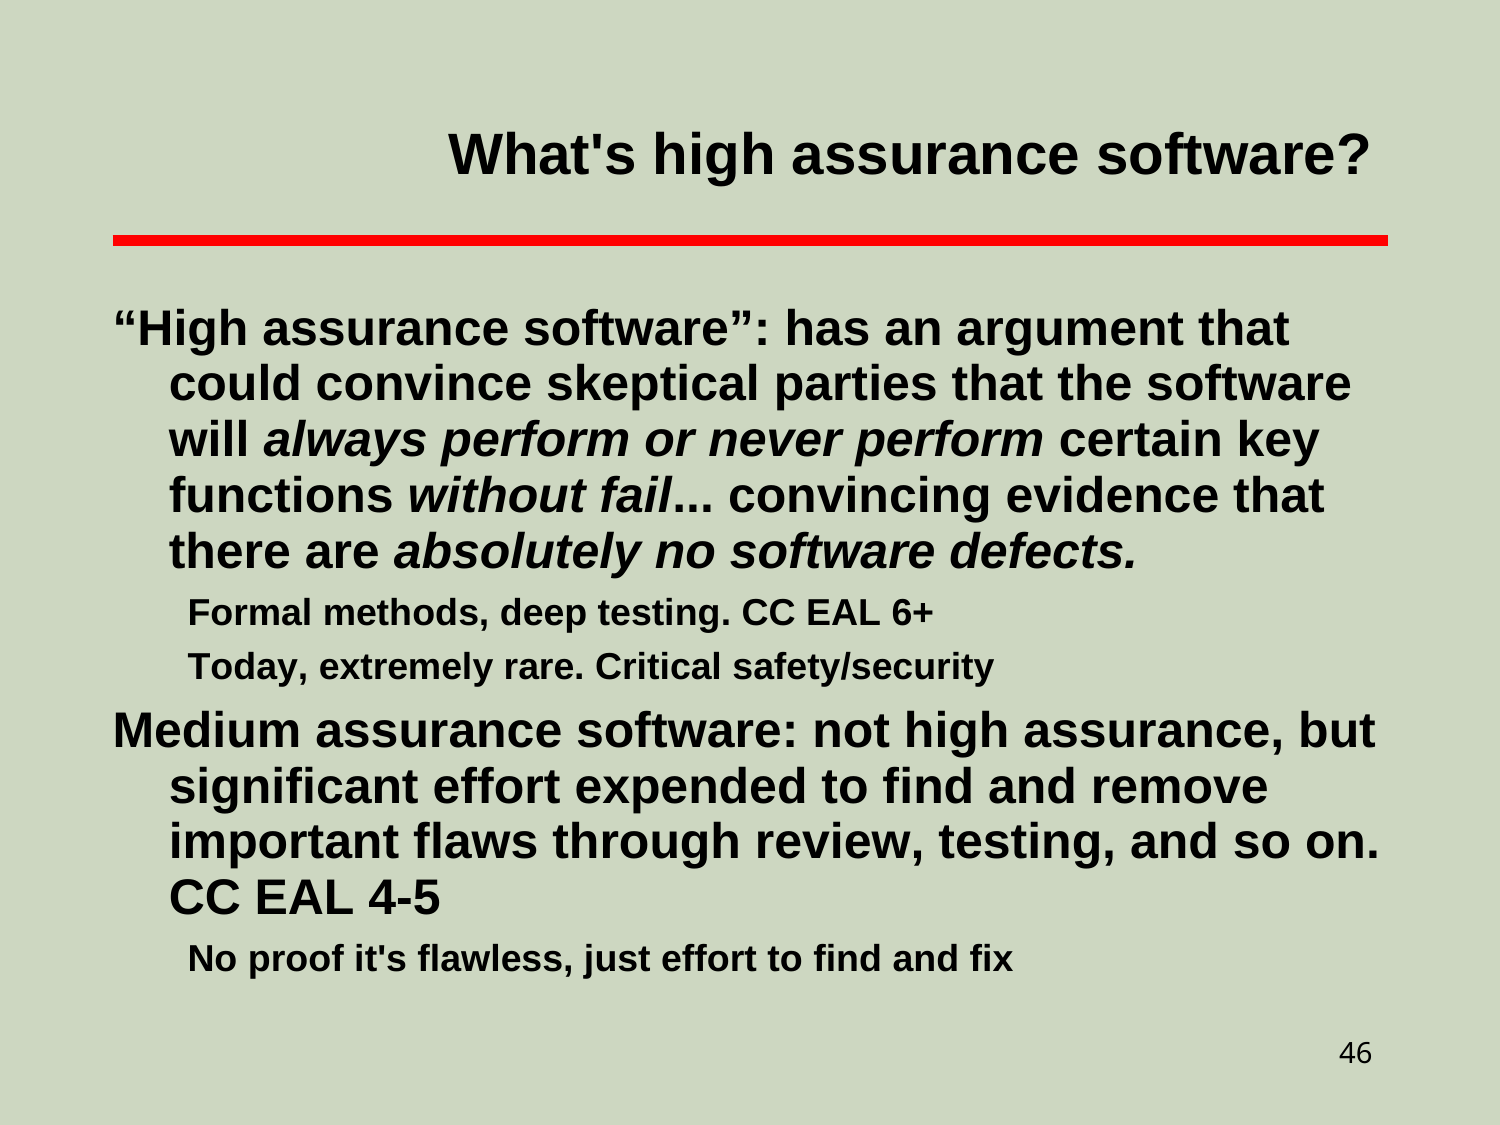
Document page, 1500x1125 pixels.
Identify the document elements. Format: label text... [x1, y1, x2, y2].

list “High assurance software”: has an argument that could convince skeptical parties that the software will always perform or never perform certain key functions without fail... convincing evidence that there are absolutely no software defects. Formal methods, deep testing. CC EAL 6+ Today, extremely rare. Critical safety/security Medium assurance software: not high assurance, but significant effort expended to find and remove important flaws through review, testing, and so on. CC EAL 4-5 No proof it's flawless, just effort to find and fix [112, 299, 1388, 1001]
title What's high assurance software? [337, 85, 1388, 224]
